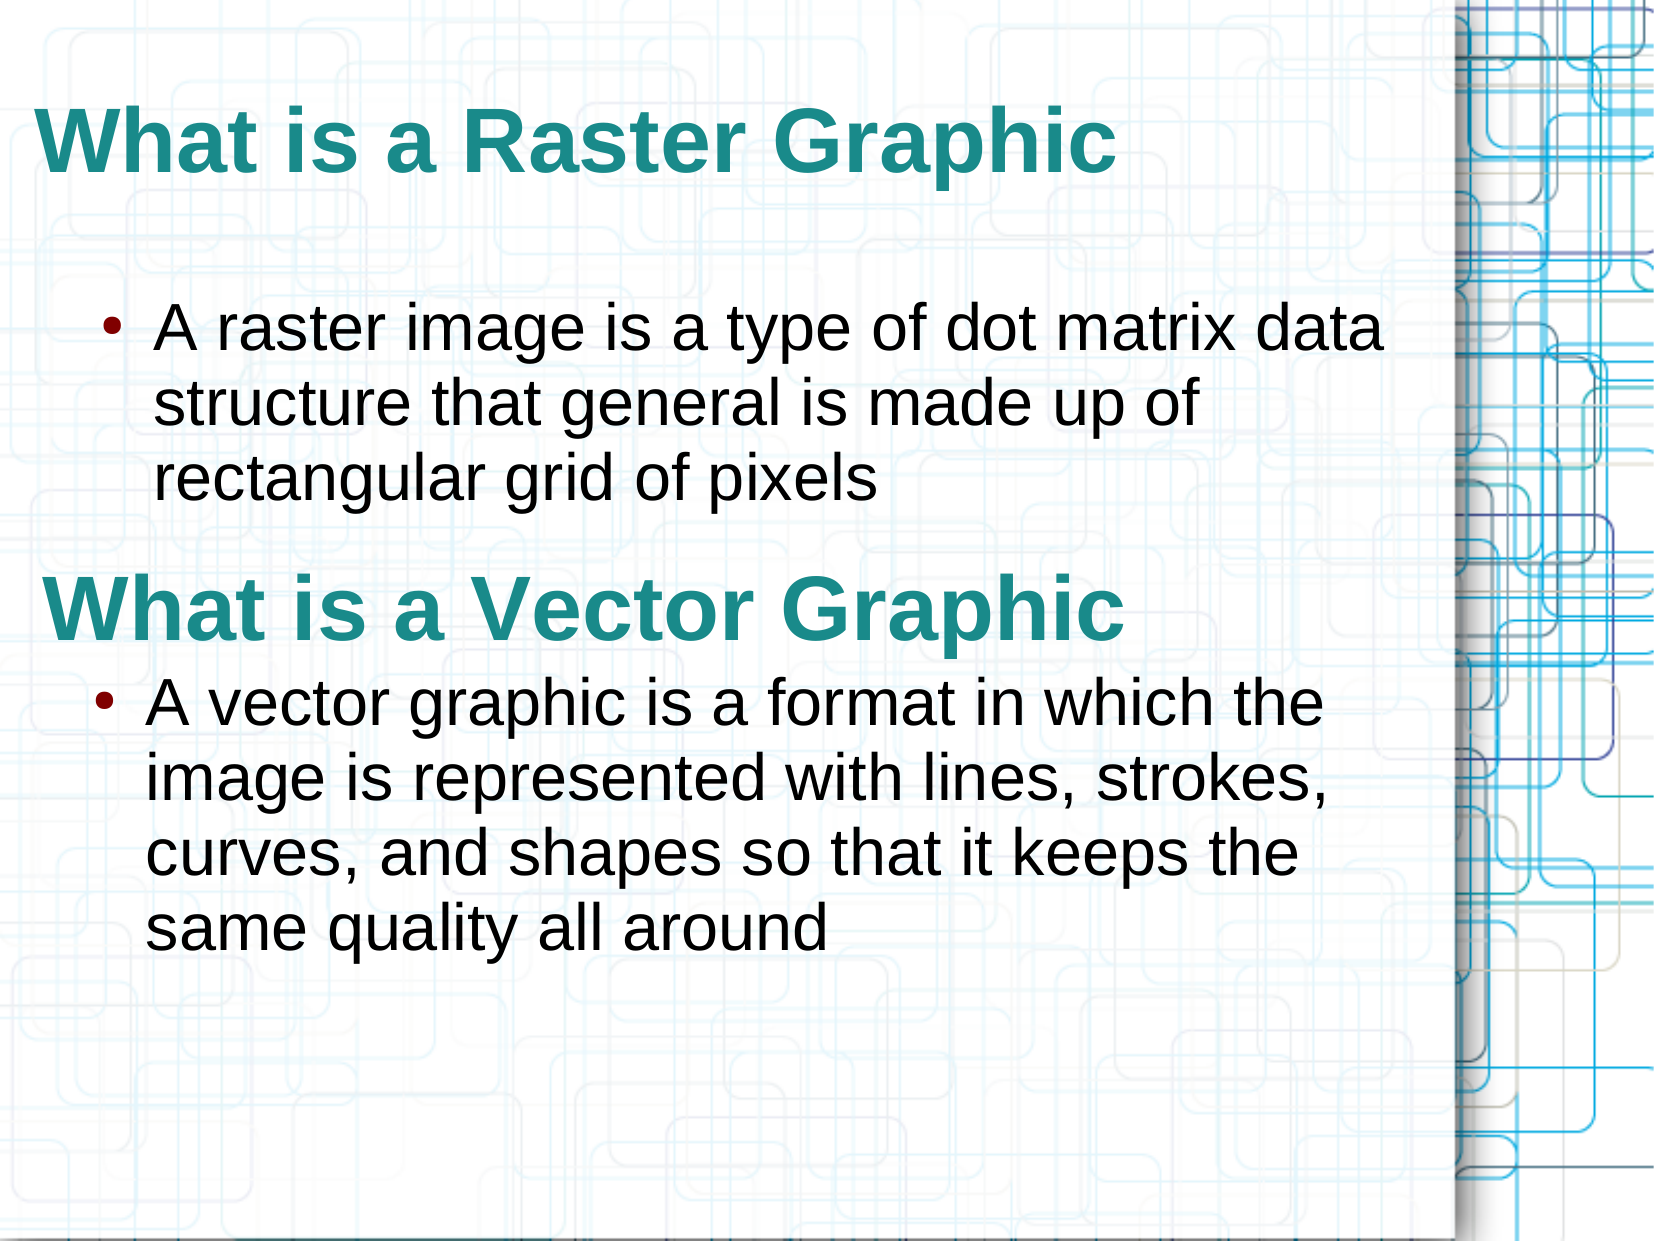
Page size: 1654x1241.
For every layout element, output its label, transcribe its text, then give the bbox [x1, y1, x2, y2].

title What is a Raster Graphic [0, 37, 1163, 245]
list A vector graphic is a format in which the image is represented with lines, strokes, curves, and shapes so that it keeps the same quality all around [75, 901, 1410, 965]
title What is a Vector Graphic [0, 505, 1171, 713]
list [75, 665, 1410, 901]
list A raster image is a type of dot matrix data structure that general is made up of rectangular grid of pixels [82, 290, 1418, 526]
picture [0, 0, 1654, 1241]
